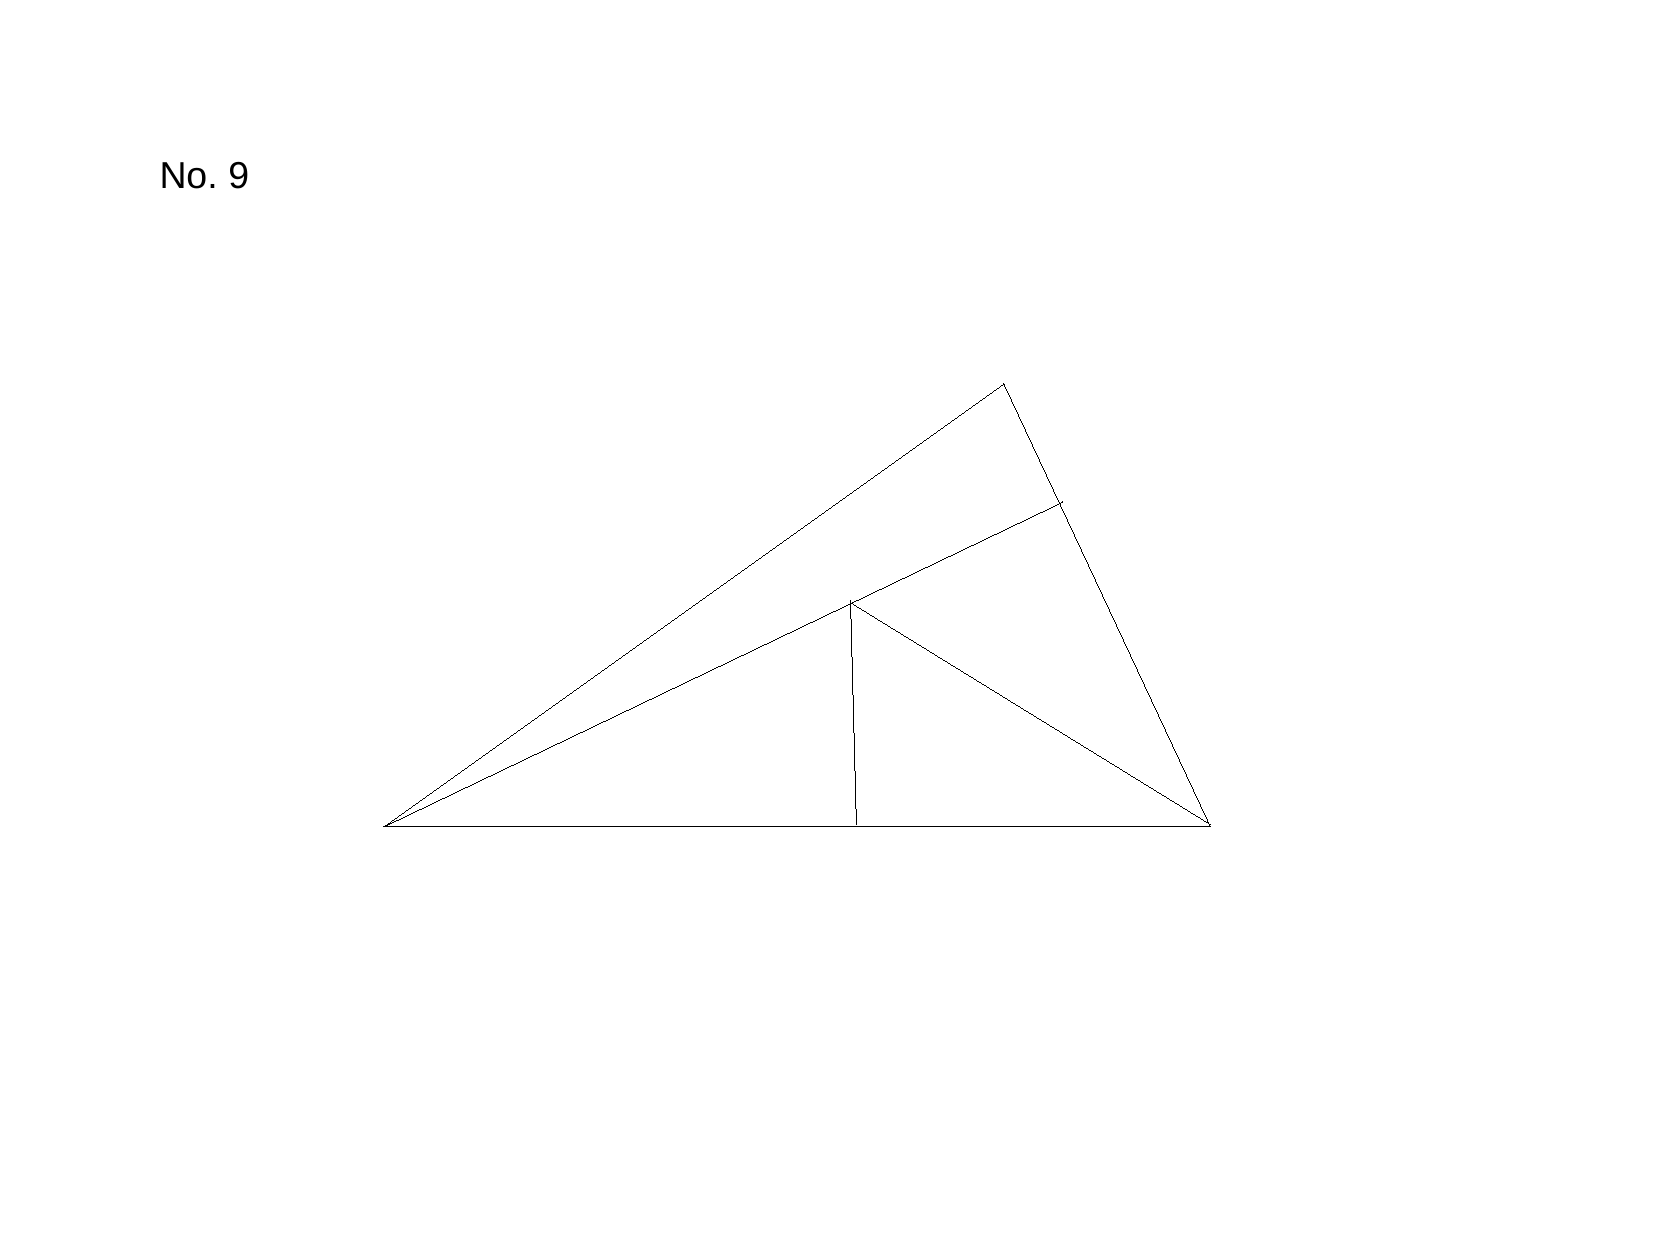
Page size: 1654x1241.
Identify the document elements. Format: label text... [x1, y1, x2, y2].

text_box No. 9 [144, 147, 265, 205]
